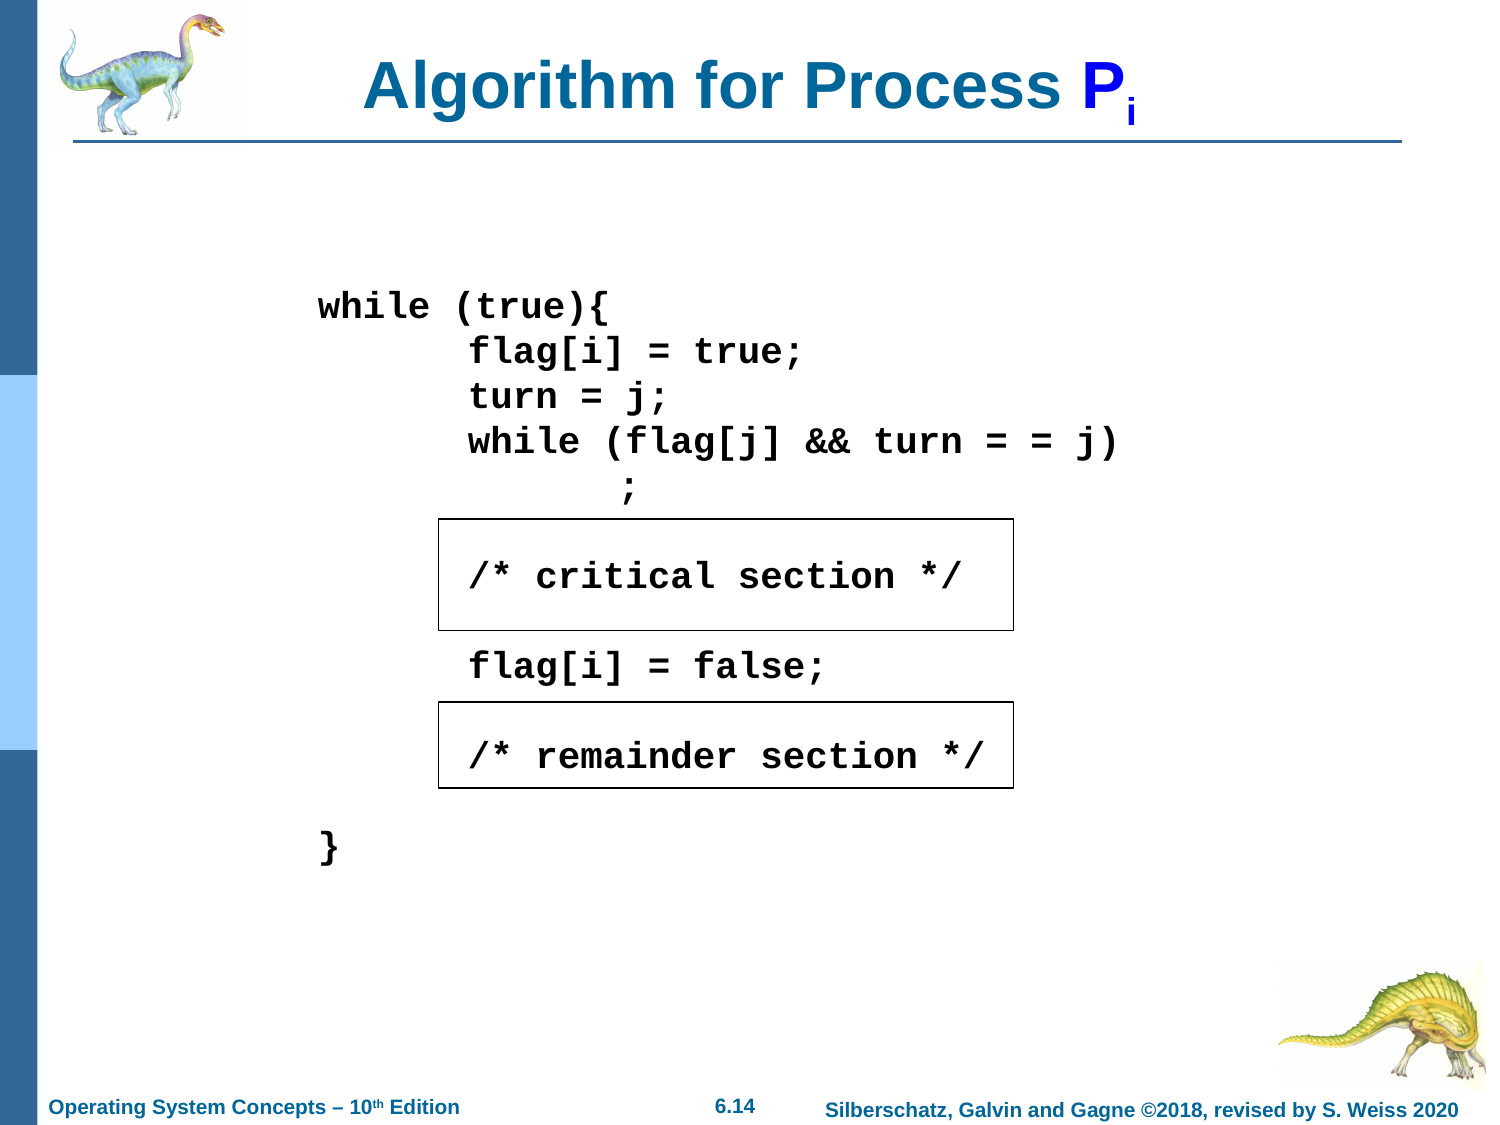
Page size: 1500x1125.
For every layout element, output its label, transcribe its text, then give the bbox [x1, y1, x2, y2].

picture [1275, 959, 1486, 1090]
picture [46, 0, 243, 149]
title Algorithm for Process Pi [75, 45, 1426, 141]
text_box while (true){ flag[i] = true; turn = j; while (flag[j] && turn = = j) ; /* critical section */ flag[i] = false; /* remainder section */ } [303, 273, 1292, 874]
